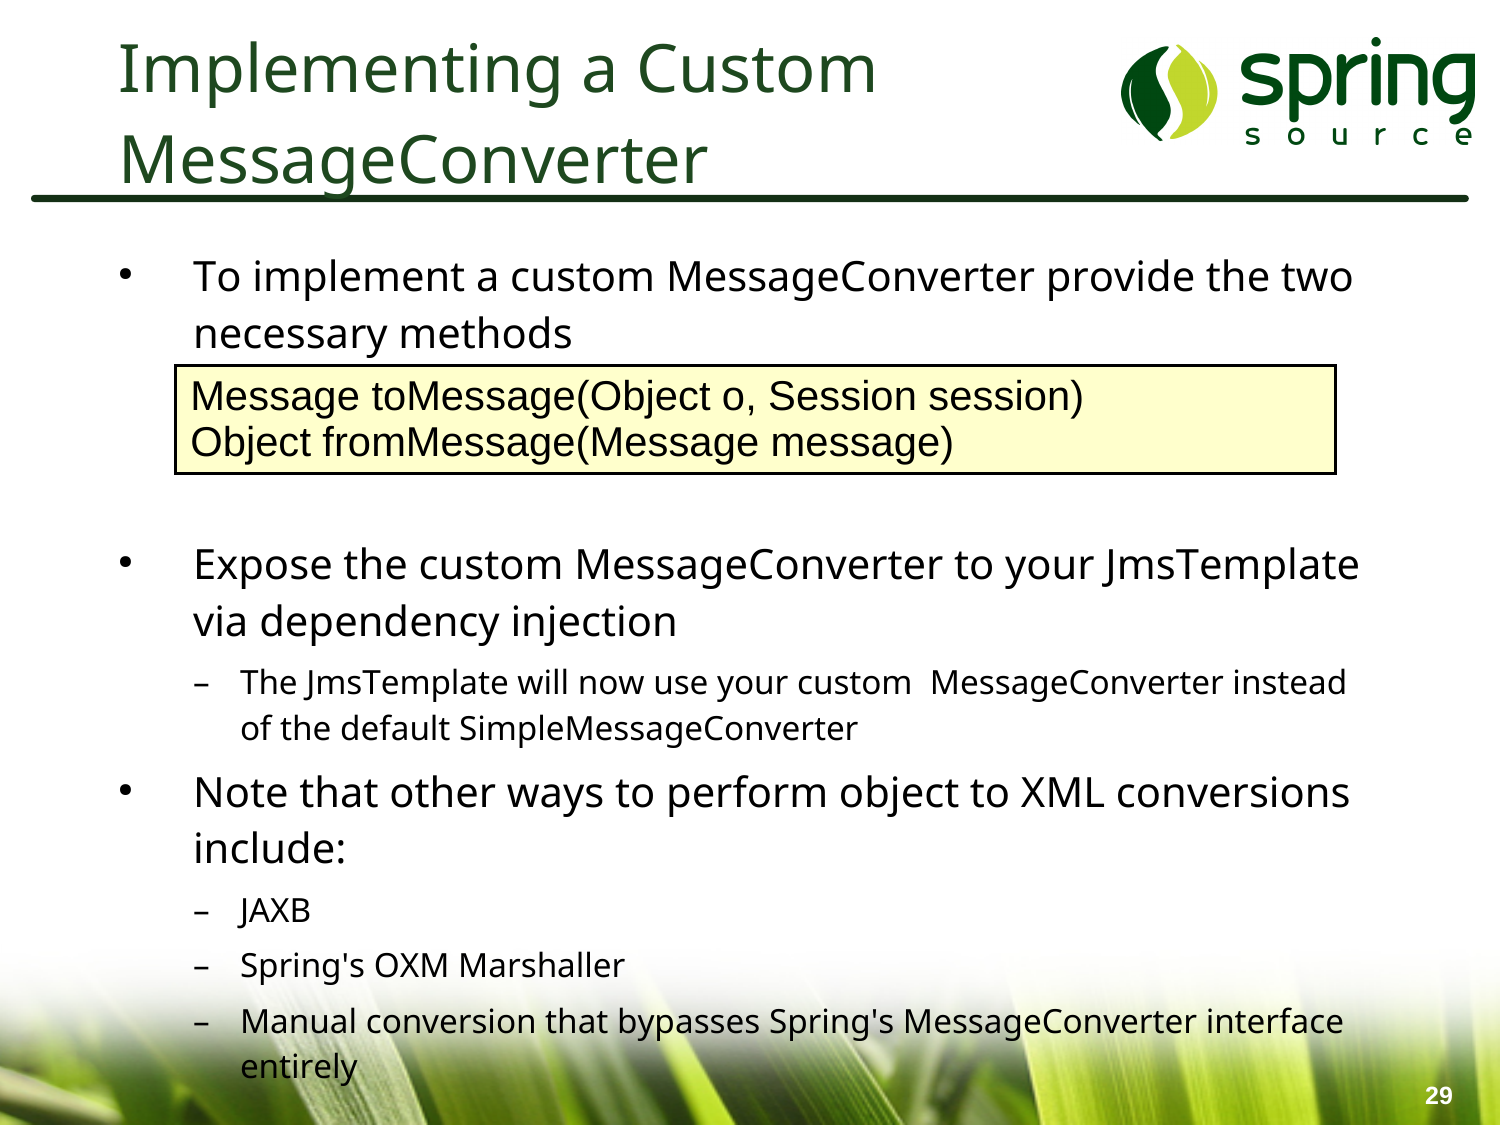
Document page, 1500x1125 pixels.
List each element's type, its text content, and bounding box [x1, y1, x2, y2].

picture [1137, 37, 1475, 145]
text_box Message toMessage(Object o, Session session) Object fromMessage(Message message) [175, 365, 1336, 474]
picture [0, 944, 1500, 1125]
title Implementing a Custom MessageConverter [104, 14, 1137, 192]
list To implement a custom MessageConverter provide the two necessary methods Expose the custom MessageConverter to your JmsTemplate via dependency injection The JmsTemplate will now use your custom MessageConverter instead of the default SimpleMessageConverter Note that other ways to perform object to XML conversions include: JAXB Spring's OXM Marshaller Manual conversion that bypasses Spring's MessageConverter interface entirely [103, 239, 1394, 1089]
